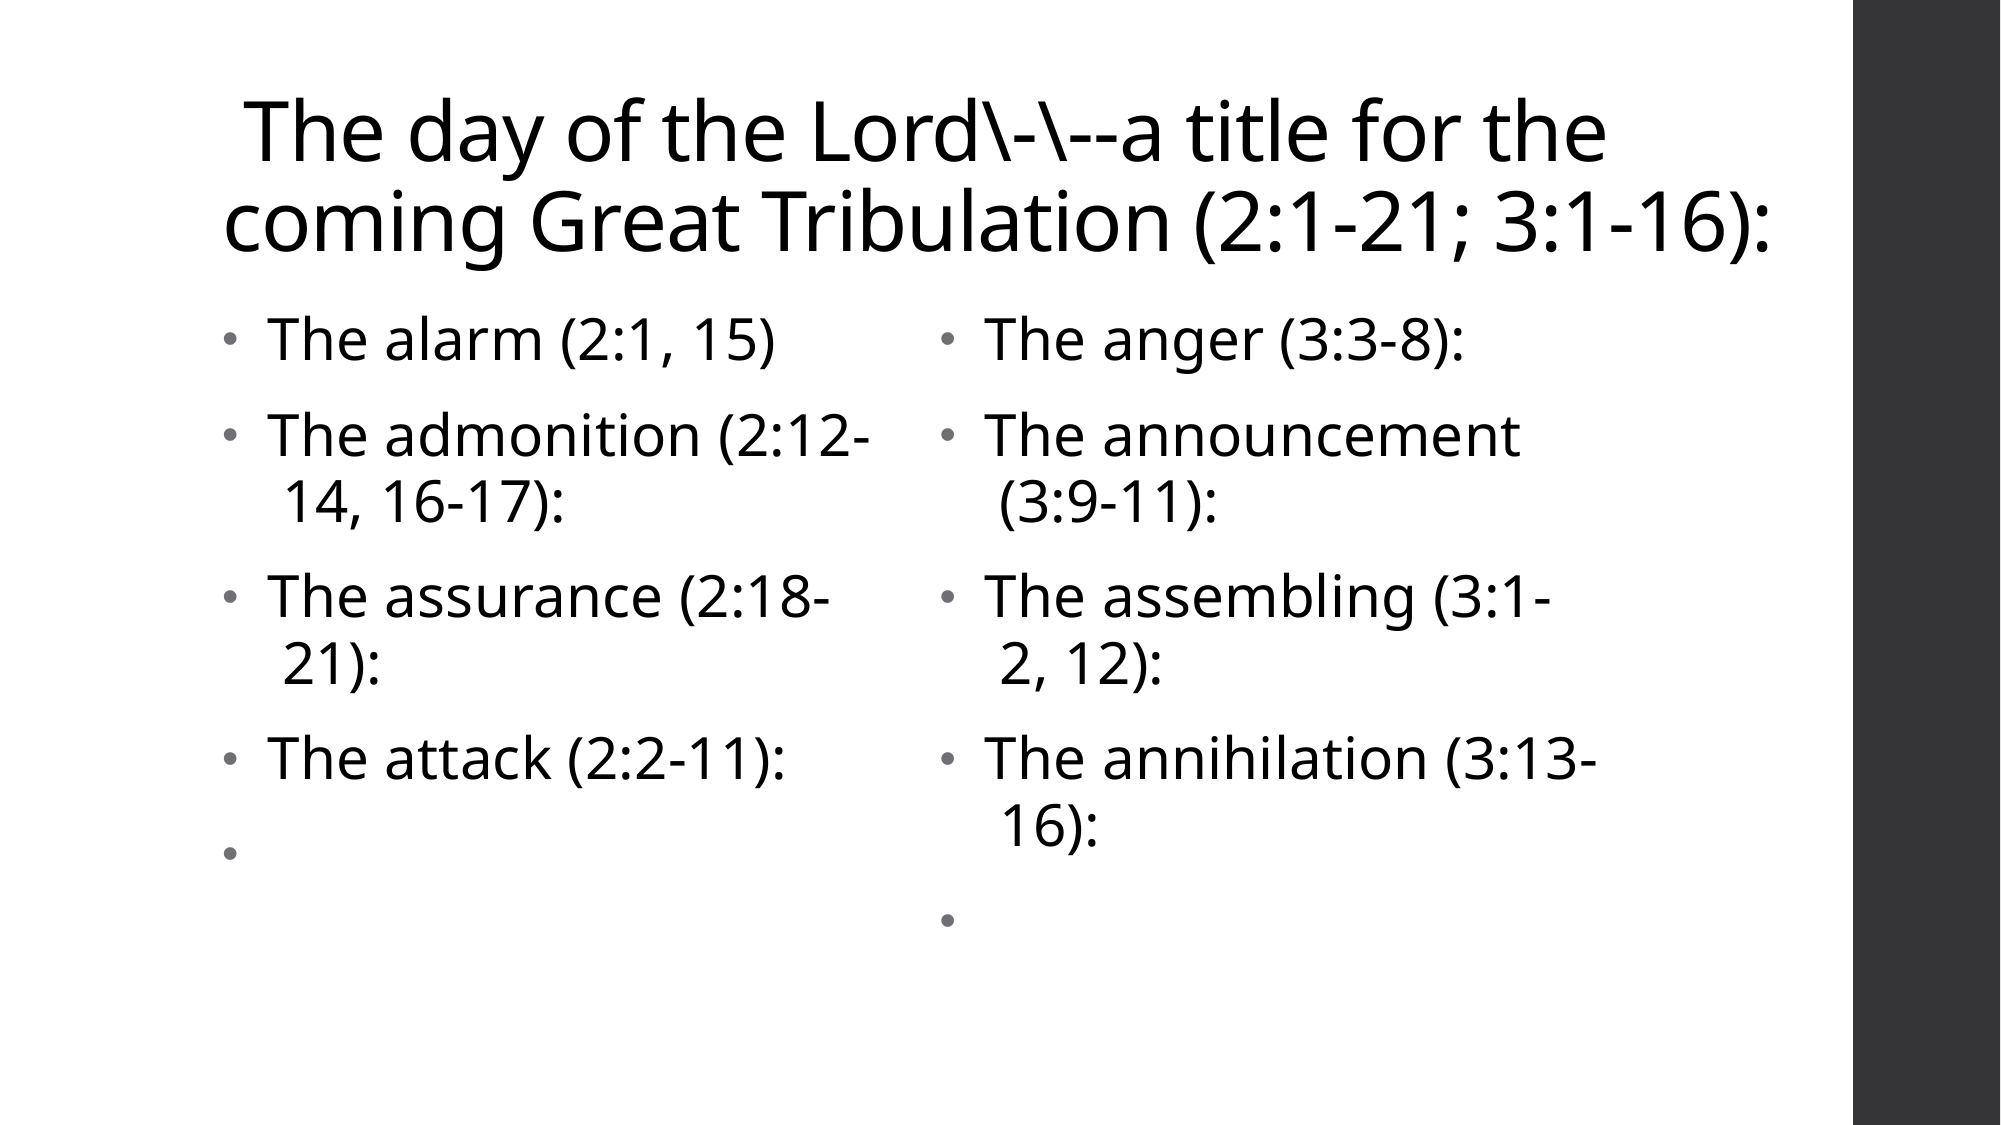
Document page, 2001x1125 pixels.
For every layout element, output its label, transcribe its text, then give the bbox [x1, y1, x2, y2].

list The anger (3:3-8): The announcement (3:9-11): The assembling (3:1-2, 12): The annihilation (3:13-16): [924, 299, 1617, 1014]
list The alarm (2:1, 15) The admonition (2:12-14, 16-17): The assurance (2:18-21): The attack (2:2-11): [207, 299, 900, 1014]
title The day of the Lord\-\--a title for the coming Great Tribulation (2:1-21; 3:1-16): [206, 60, 1797, 278]
